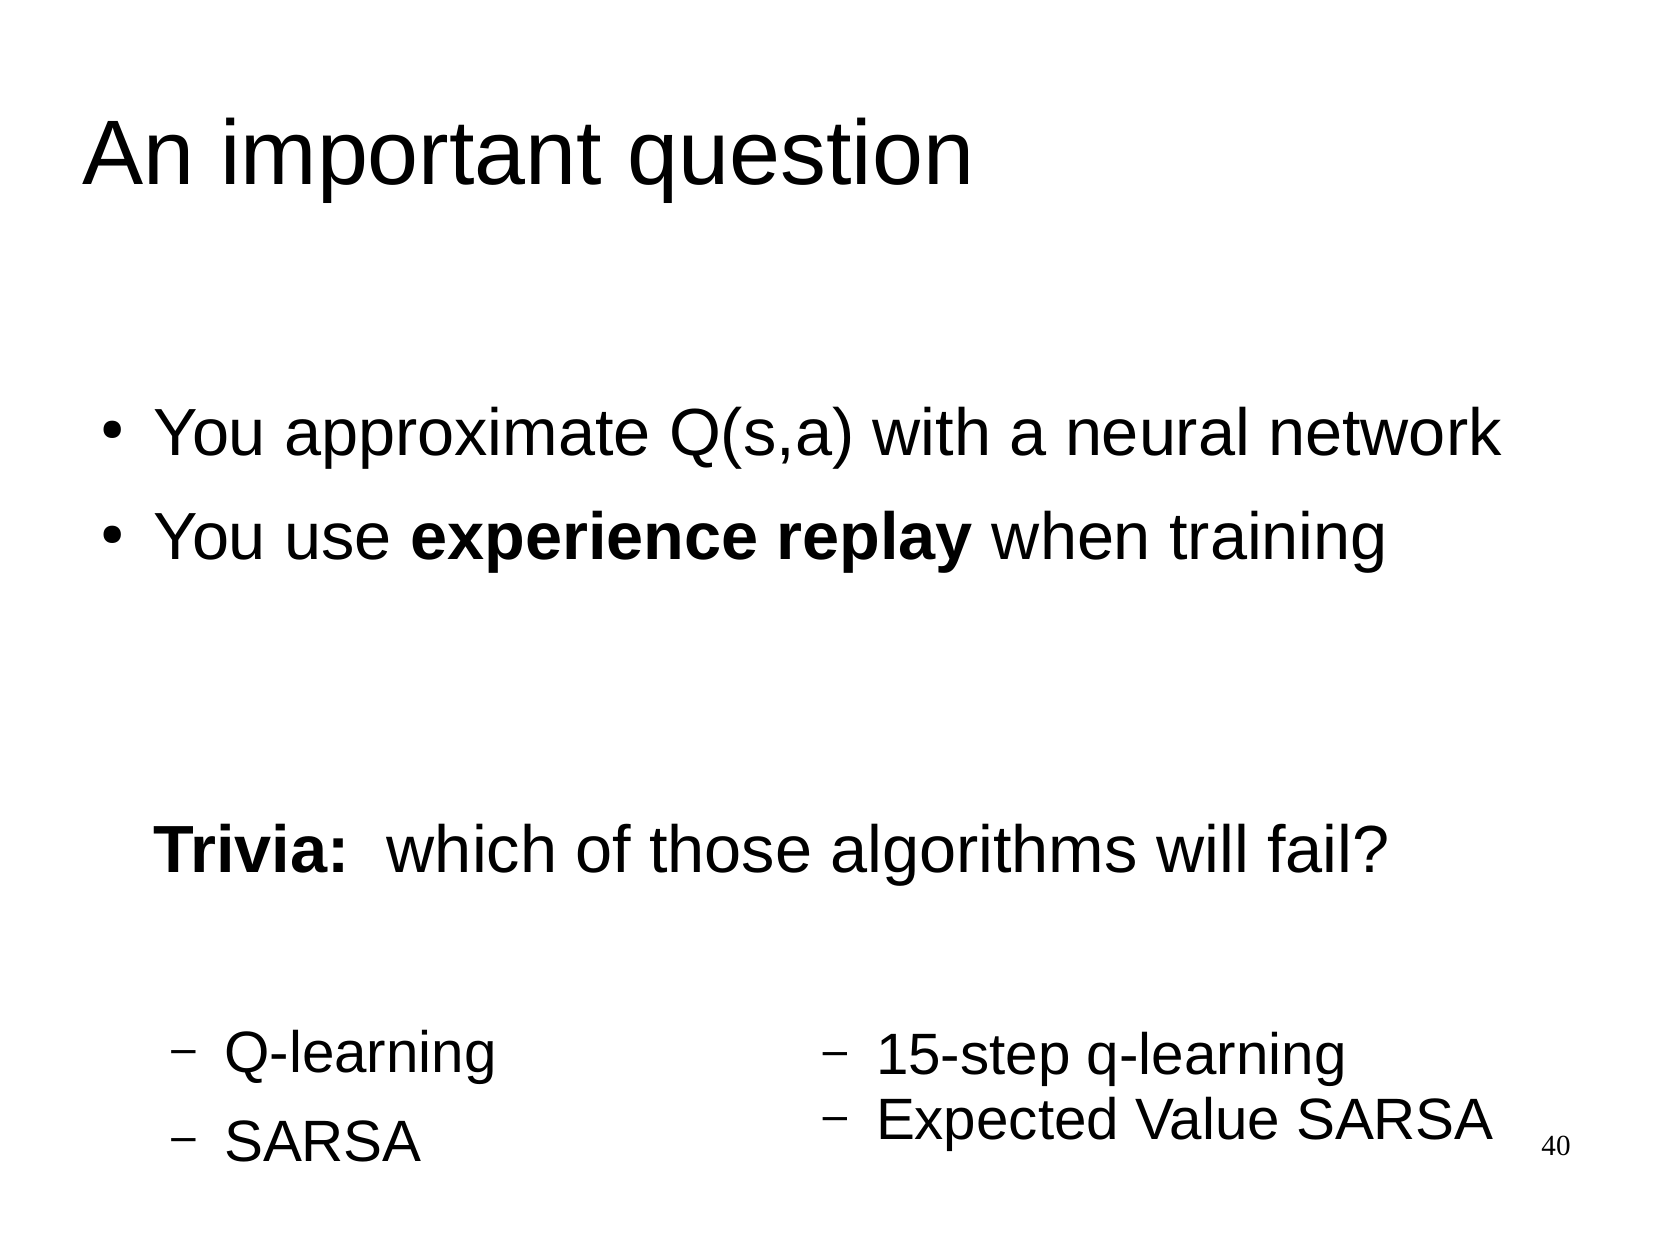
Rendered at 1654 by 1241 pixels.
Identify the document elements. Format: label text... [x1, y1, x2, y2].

title An important question [82, 49, 1571, 257]
text_box 15-step q-learning Expected Value SARSA [719, 1014, 1654, 1241]
list You approximate Q(s,a) with a neural network You use experience replay when training Trivia: which of those algorithms will fail? Q-learning SARSA [82, 290, 1571, 1241]
